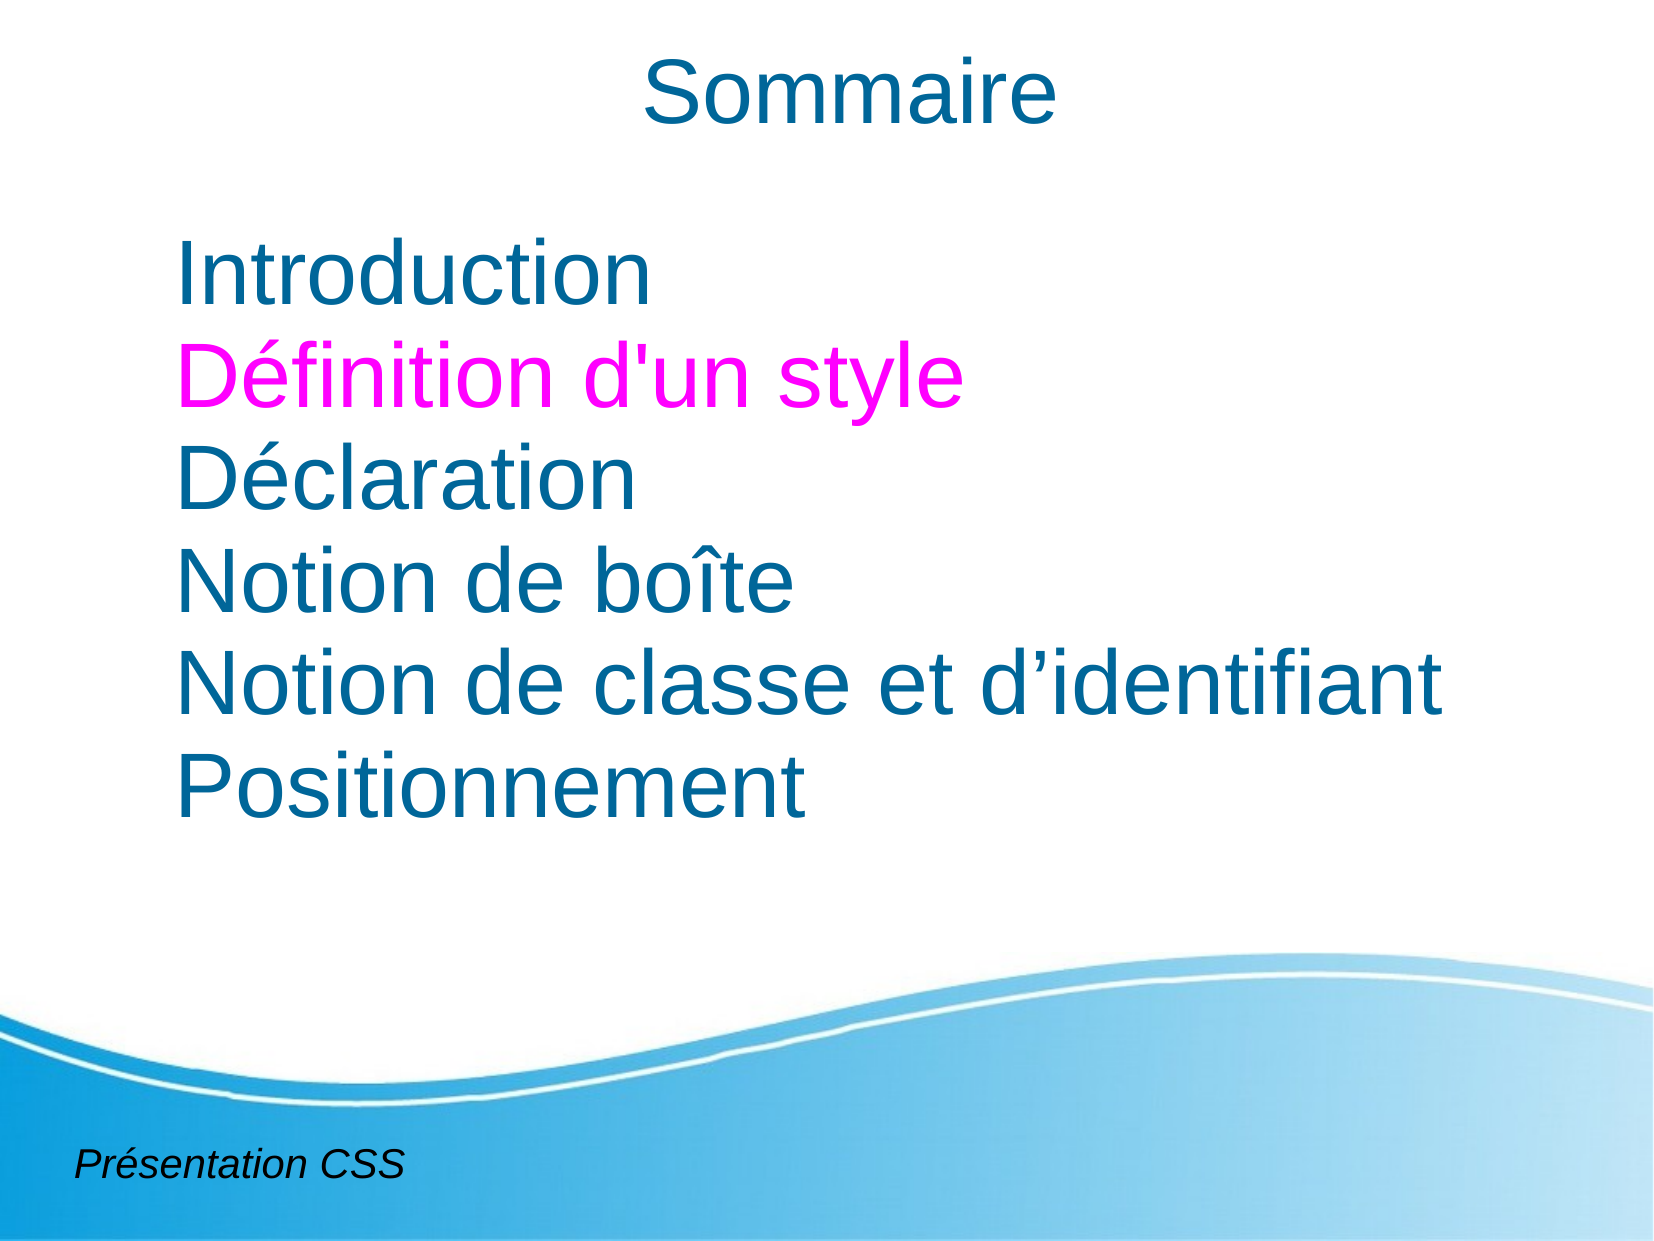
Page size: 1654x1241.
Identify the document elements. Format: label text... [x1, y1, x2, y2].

title Introduction Définition d'un style Déclaration Notion de boîte Notion de classe et d’identifiant Positionnement [174, 221, 1558, 837]
title Sommaire [106, 0, 1595, 196]
picture [0, 952, 1654, 1241]
